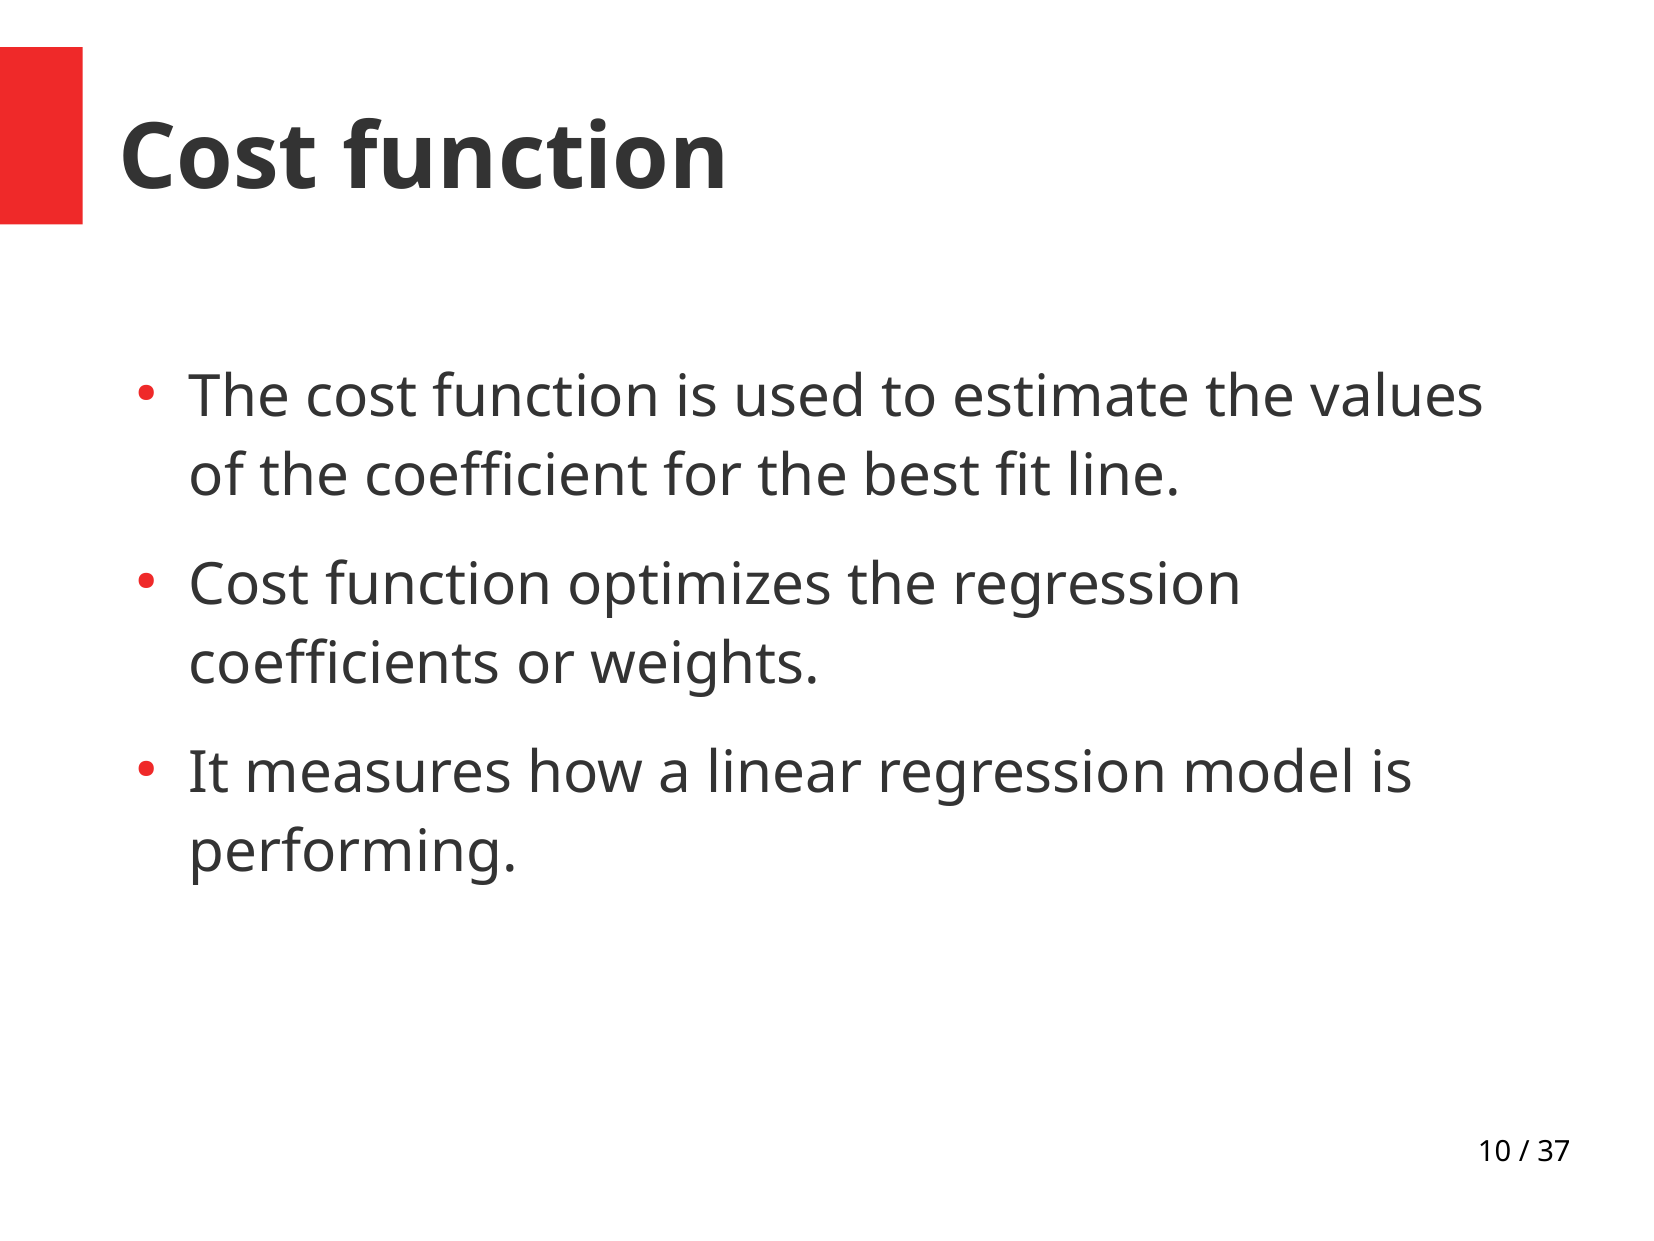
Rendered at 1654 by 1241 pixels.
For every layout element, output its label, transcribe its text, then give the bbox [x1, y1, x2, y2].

list The cost function is used to estimate the values of the coefficient for the best fit line. Cost function optimizes the regression coefficients or weights. It measures how a linear regression model is performing. [118, 354, 1536, 1074]
title Cost function [118, 49, 1571, 257]
